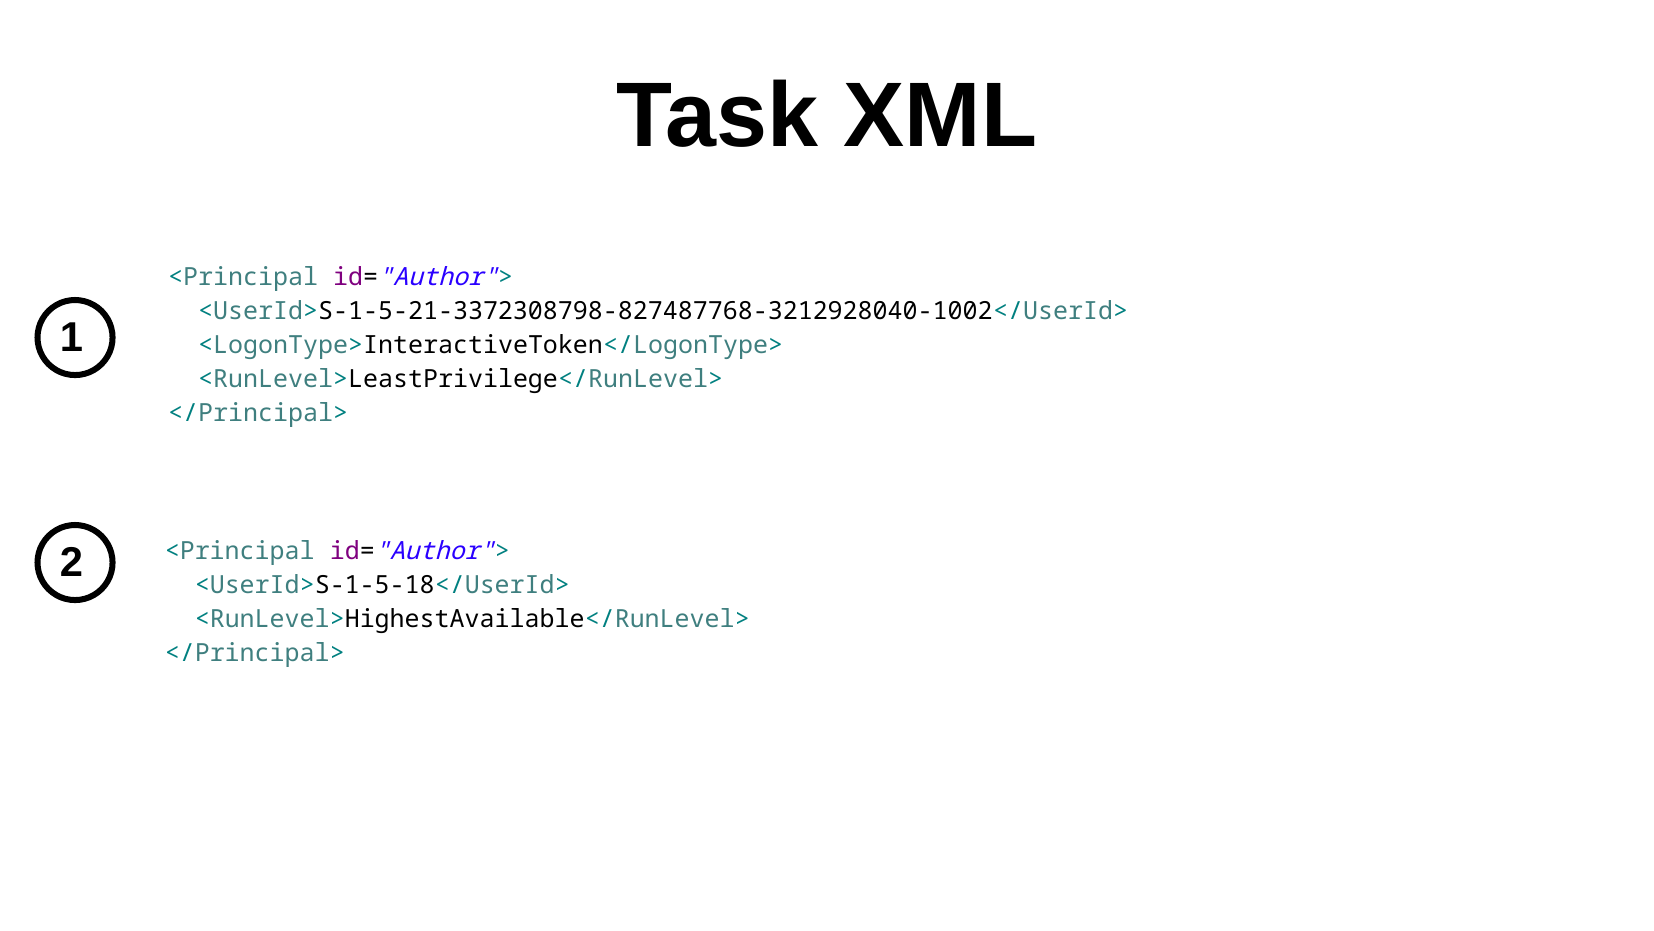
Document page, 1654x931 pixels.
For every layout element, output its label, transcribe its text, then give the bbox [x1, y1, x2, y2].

text_box <Principal id="Author"> <UserId>S-1-5-21-3372308798-827487768-3212928040-1002</UserId> <LogonType>InteractiveToken</LogonType> <RunLevel>LeastPrivilege</RunLevel> </Principal> [153, 251, 1388, 413]
text_box 1 [45, 306, 121, 368]
text_box <Principal id="Author"> <UserId>S-1-5-18</UserId> <RunLevel>HighestAvailable</RunLevel> </Principal> [150, 525, 938, 677]
text_box 2 [45, 531, 121, 593]
title Task XML [82, 37, 1571, 193]
